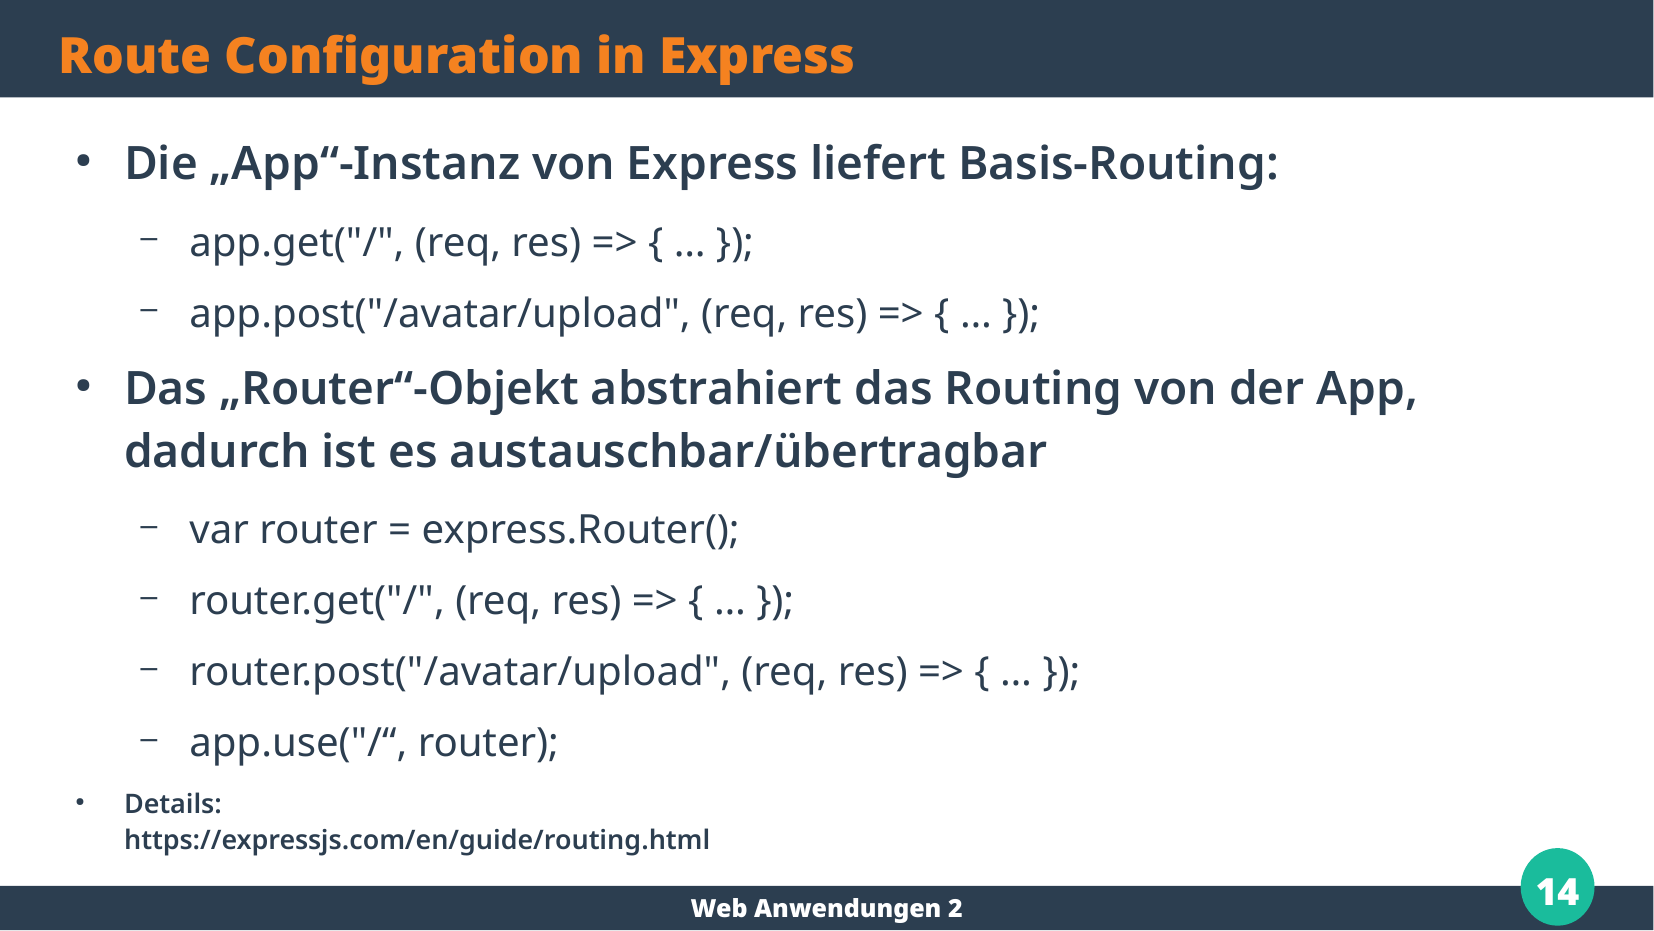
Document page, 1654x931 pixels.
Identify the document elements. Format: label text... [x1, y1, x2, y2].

title Route Configuration in Express [59, 8, 1595, 89]
list Die „App“-Instanz von Express liefert Basis-Routing: app.get("/", (req, res) => { … }); app.post("/avatar/upload", (req, res) => { … }); Das „Router“-Objekt abstrahiert das Routing von der App, dadurch ist es austauschbar/übertragbar var router = express.Router(); router.get("/", (req, res) => { … }); router.post("/avatar/upload", (req, res) => { … }); app.use("/“, router); Details: https://expressjs.com/en/guide/routing.html [59, 129, 1595, 864]
